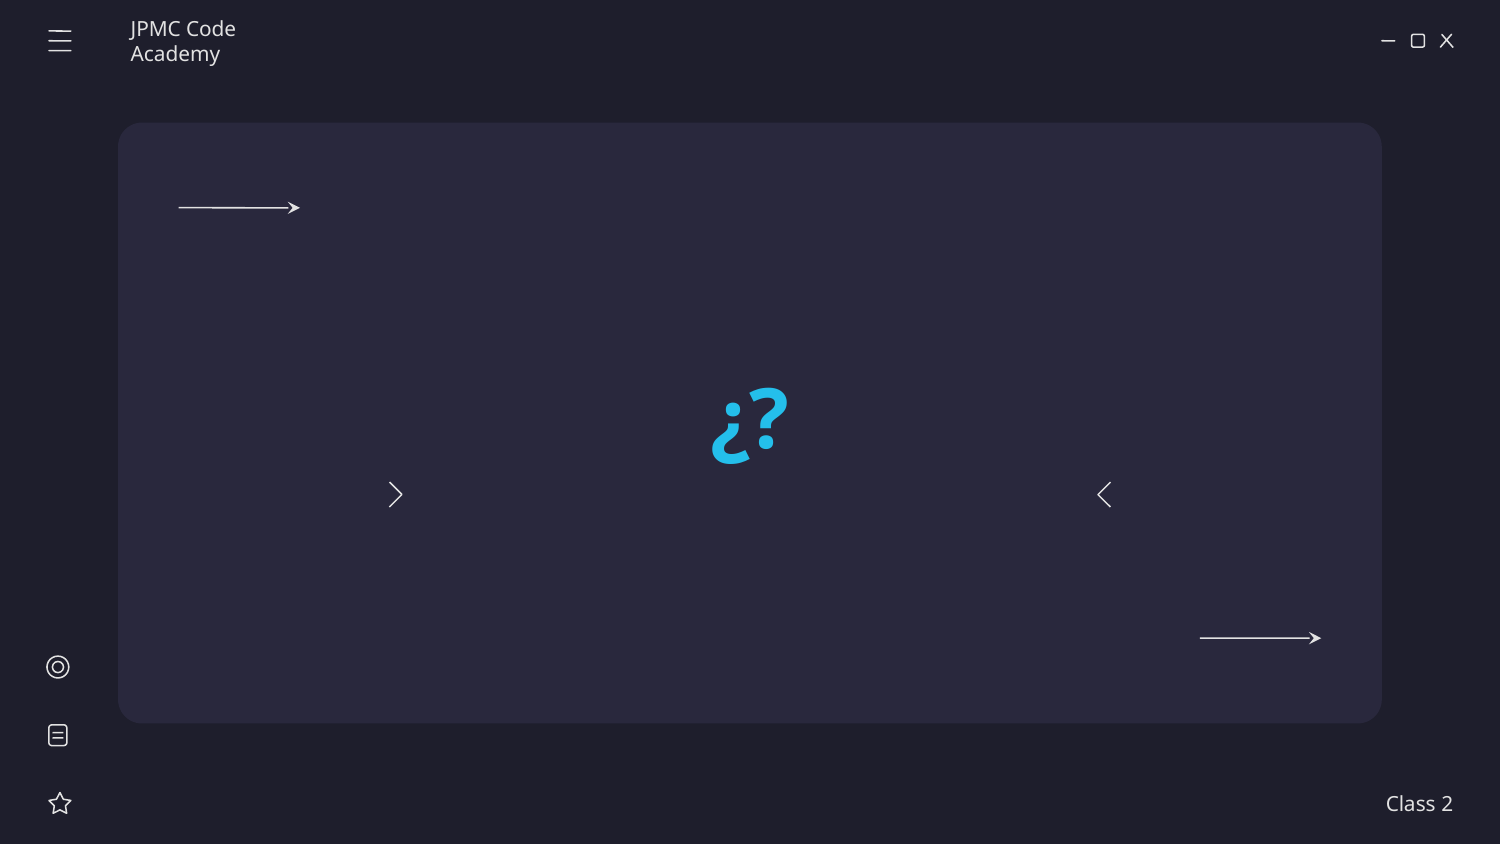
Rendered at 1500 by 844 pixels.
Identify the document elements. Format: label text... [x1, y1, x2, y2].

subtitle JPMC Code Academy [130, 18, 306, 64]
title ¿? [294, 308, 1206, 522]
subtitle Class 2 [1278, 780, 1453, 826]
